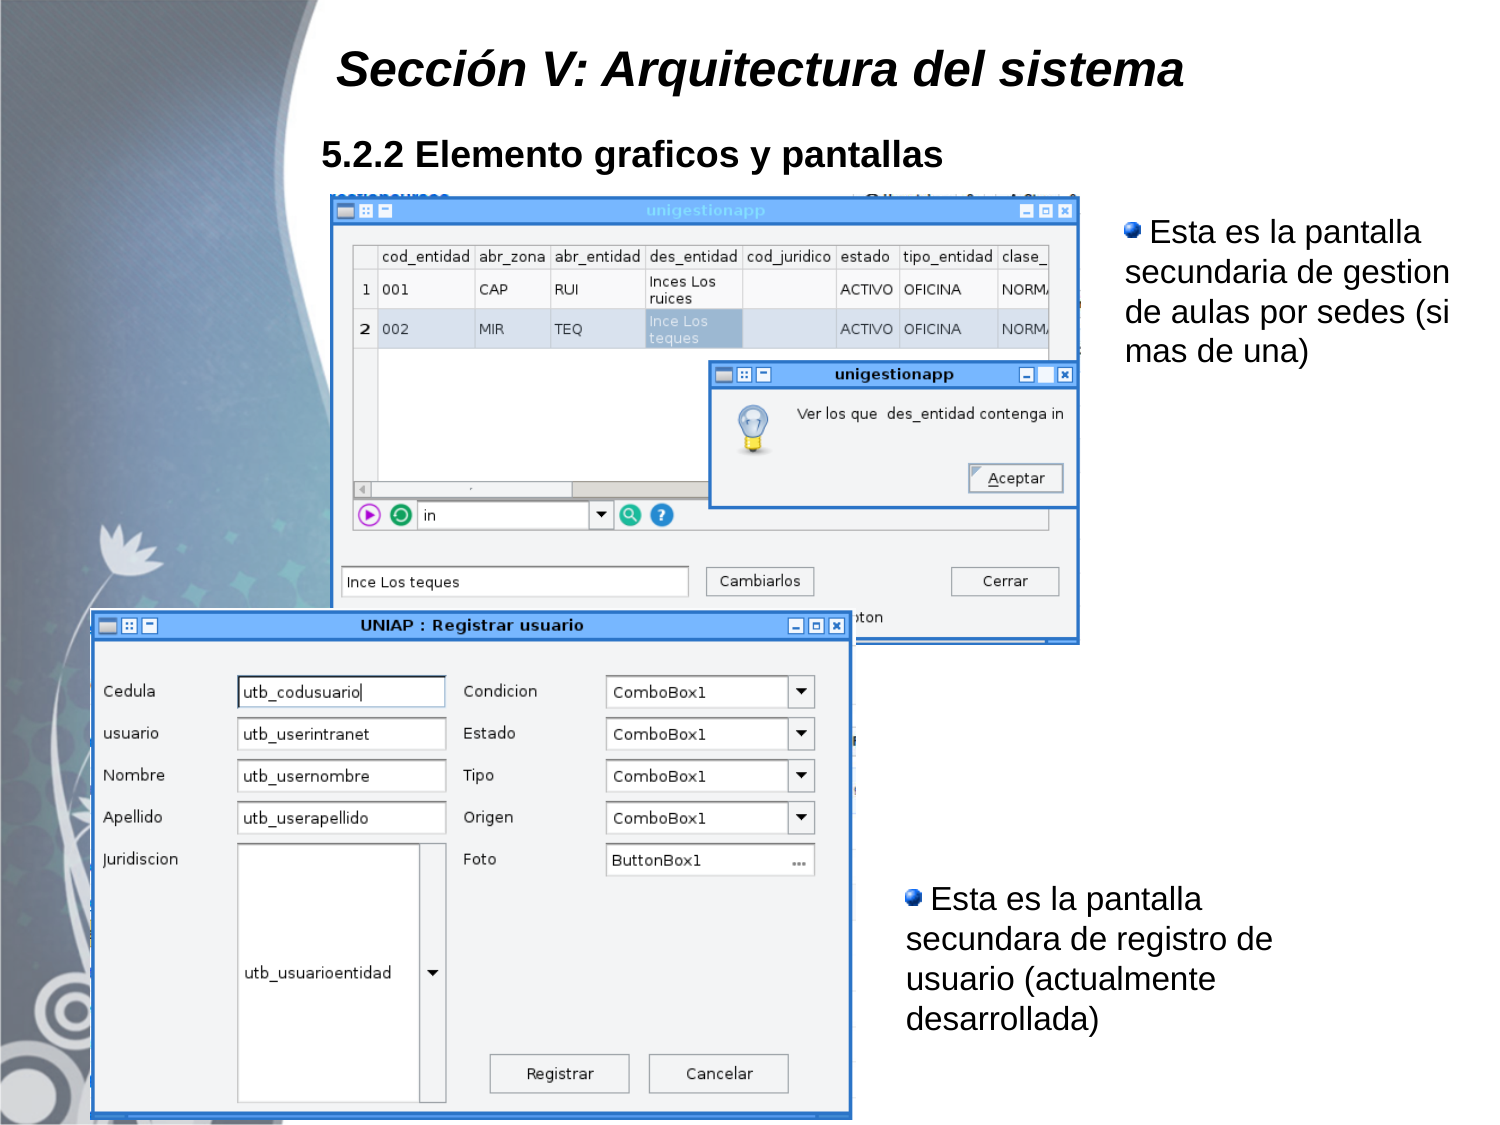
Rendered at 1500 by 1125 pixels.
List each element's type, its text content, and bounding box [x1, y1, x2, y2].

text_box 5.2.2 Elemento graficos y pantallas [306, 122, 1397, 184]
picture [1124, 222, 1141, 238]
text_box Esta es la pantalla secundaria de gestion de aulas por sedes (si mas de una) [1110, 202, 1471, 378]
picture [905, 889, 922, 906]
text_box Esta es la pantalla secundara de registro de usuario (actualmente desarrollada) [891, 869, 1297, 1046]
title Sección V: Arquitectura del sistema [75, 27, 1426, 106]
picture [0, 0, 1081, 1125]
